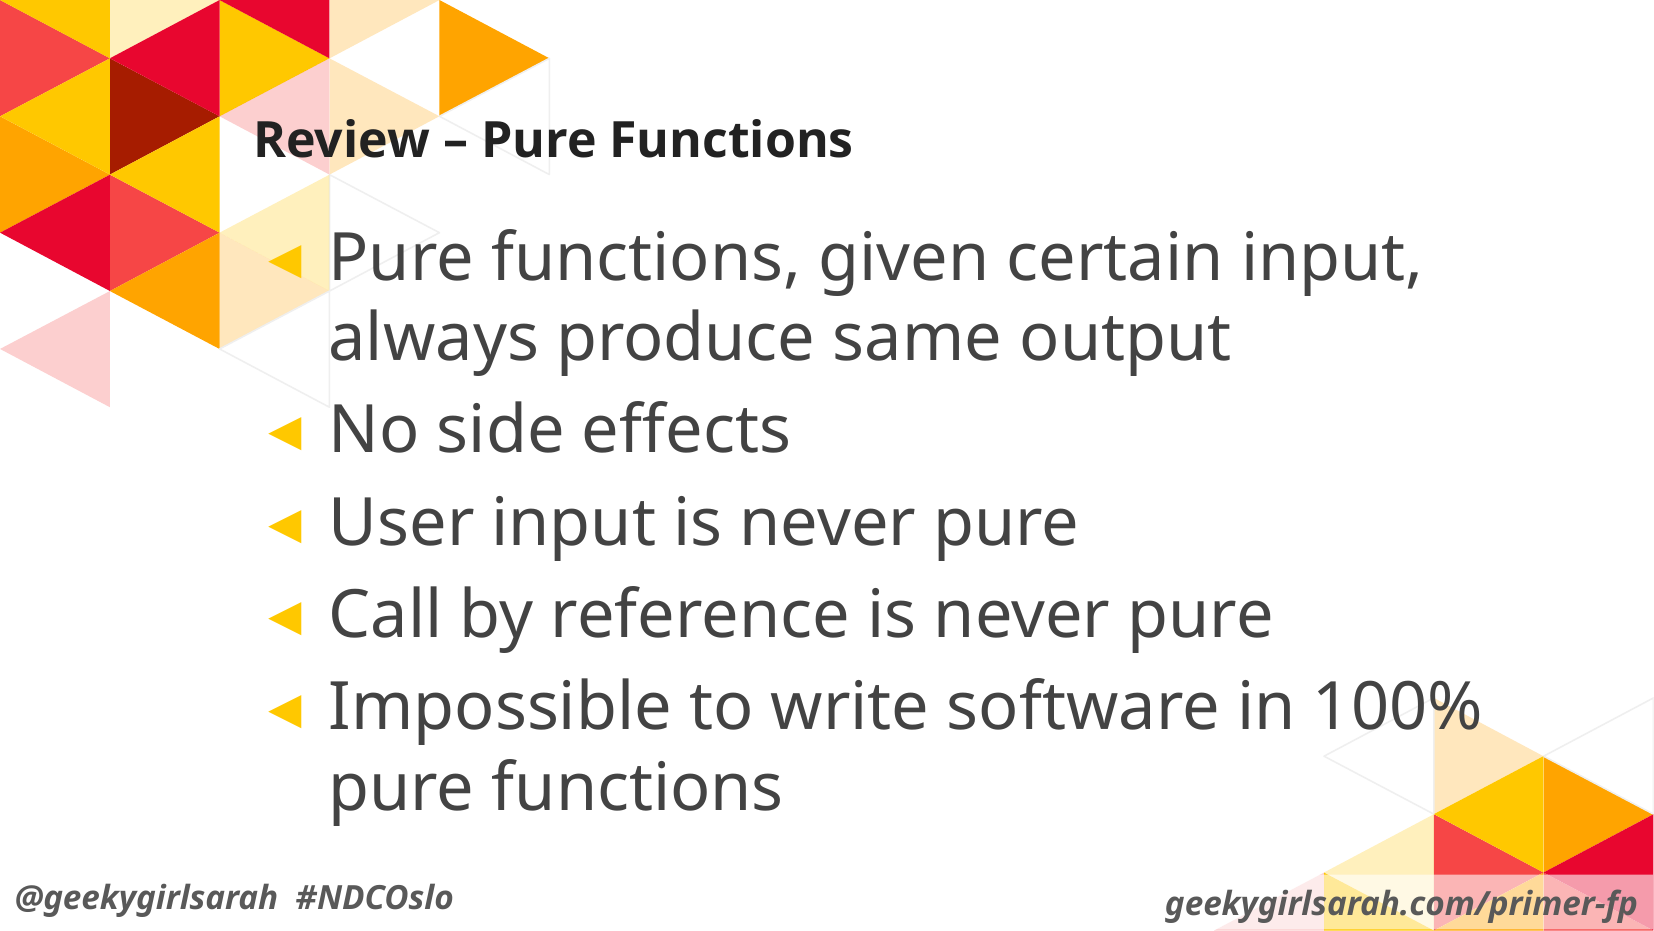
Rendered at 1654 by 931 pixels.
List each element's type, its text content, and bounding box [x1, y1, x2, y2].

list Pure functions, given certain input, always produce same output No side effects User input is never pure Call by reference is never pure Impossible to write software in 100% pure functions [238, 198, 1620, 724]
title Review – Pure Functions [238, 61, 1406, 183]
